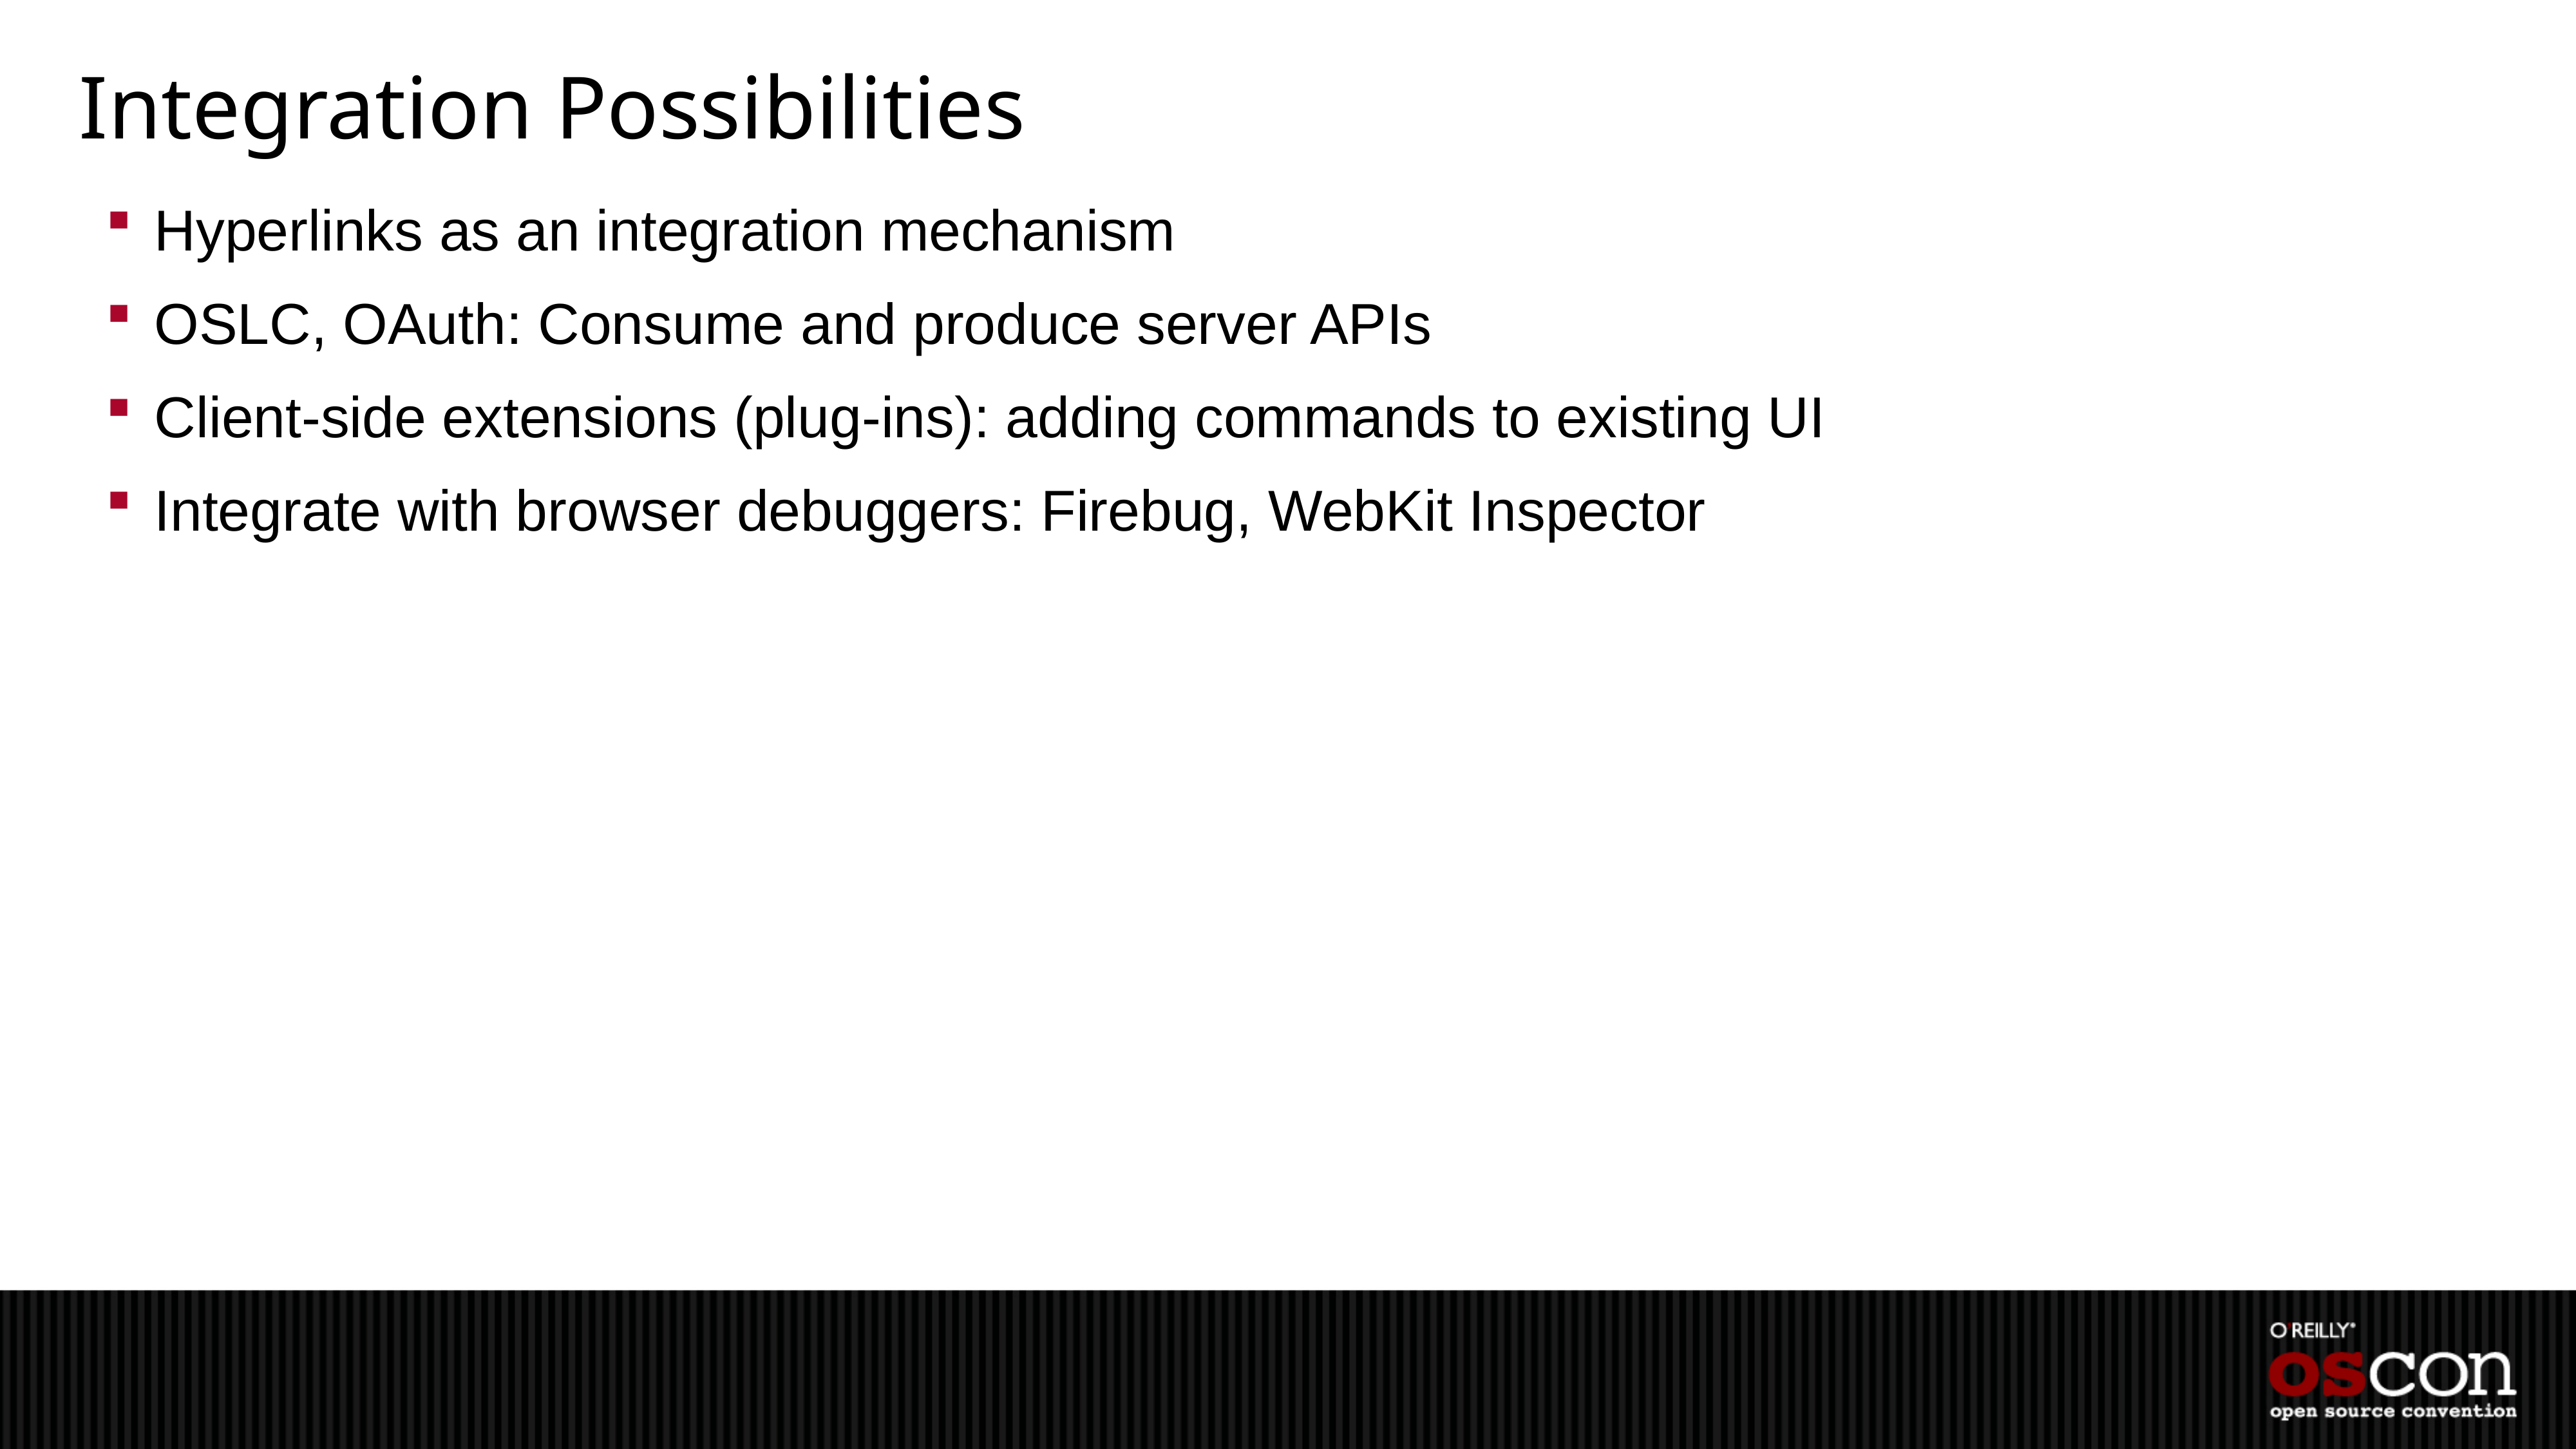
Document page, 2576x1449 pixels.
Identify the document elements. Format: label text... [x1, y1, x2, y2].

title Integration Possibilities [73, 17, 2503, 192]
picture [0, 0, 2576, 1449]
list Hyperlinks as an integration mechanism OSLC, OAuth: Consume and produce server APIs Client-side extensions (plug-ins): adding commands to existing UI Integrate with browser debuggers: Firebug, WebKit Inspector [72, 193, 2501, 1440]
